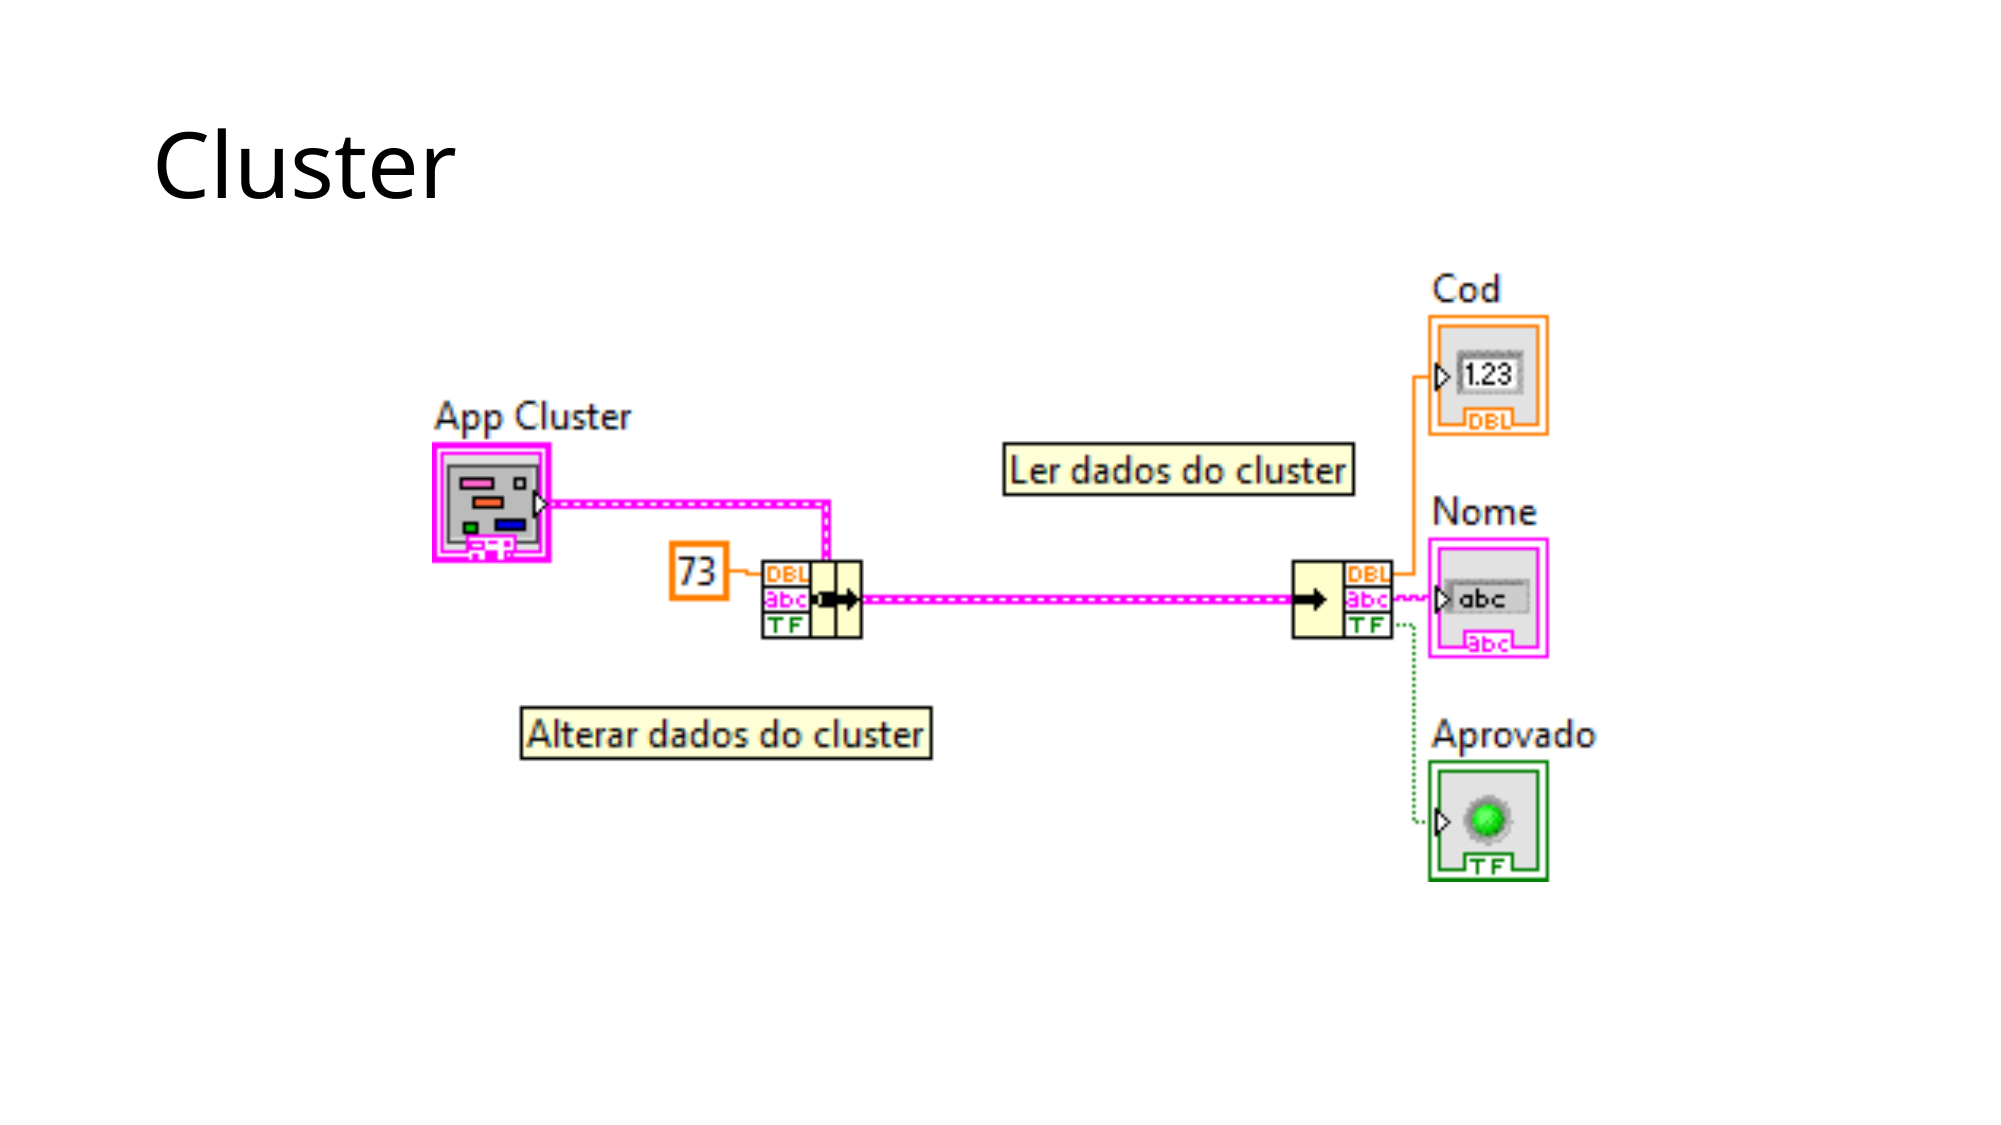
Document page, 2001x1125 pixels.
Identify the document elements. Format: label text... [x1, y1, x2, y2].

title Cluster [137, 59, 1863, 278]
picture [432, 262, 1604, 882]
